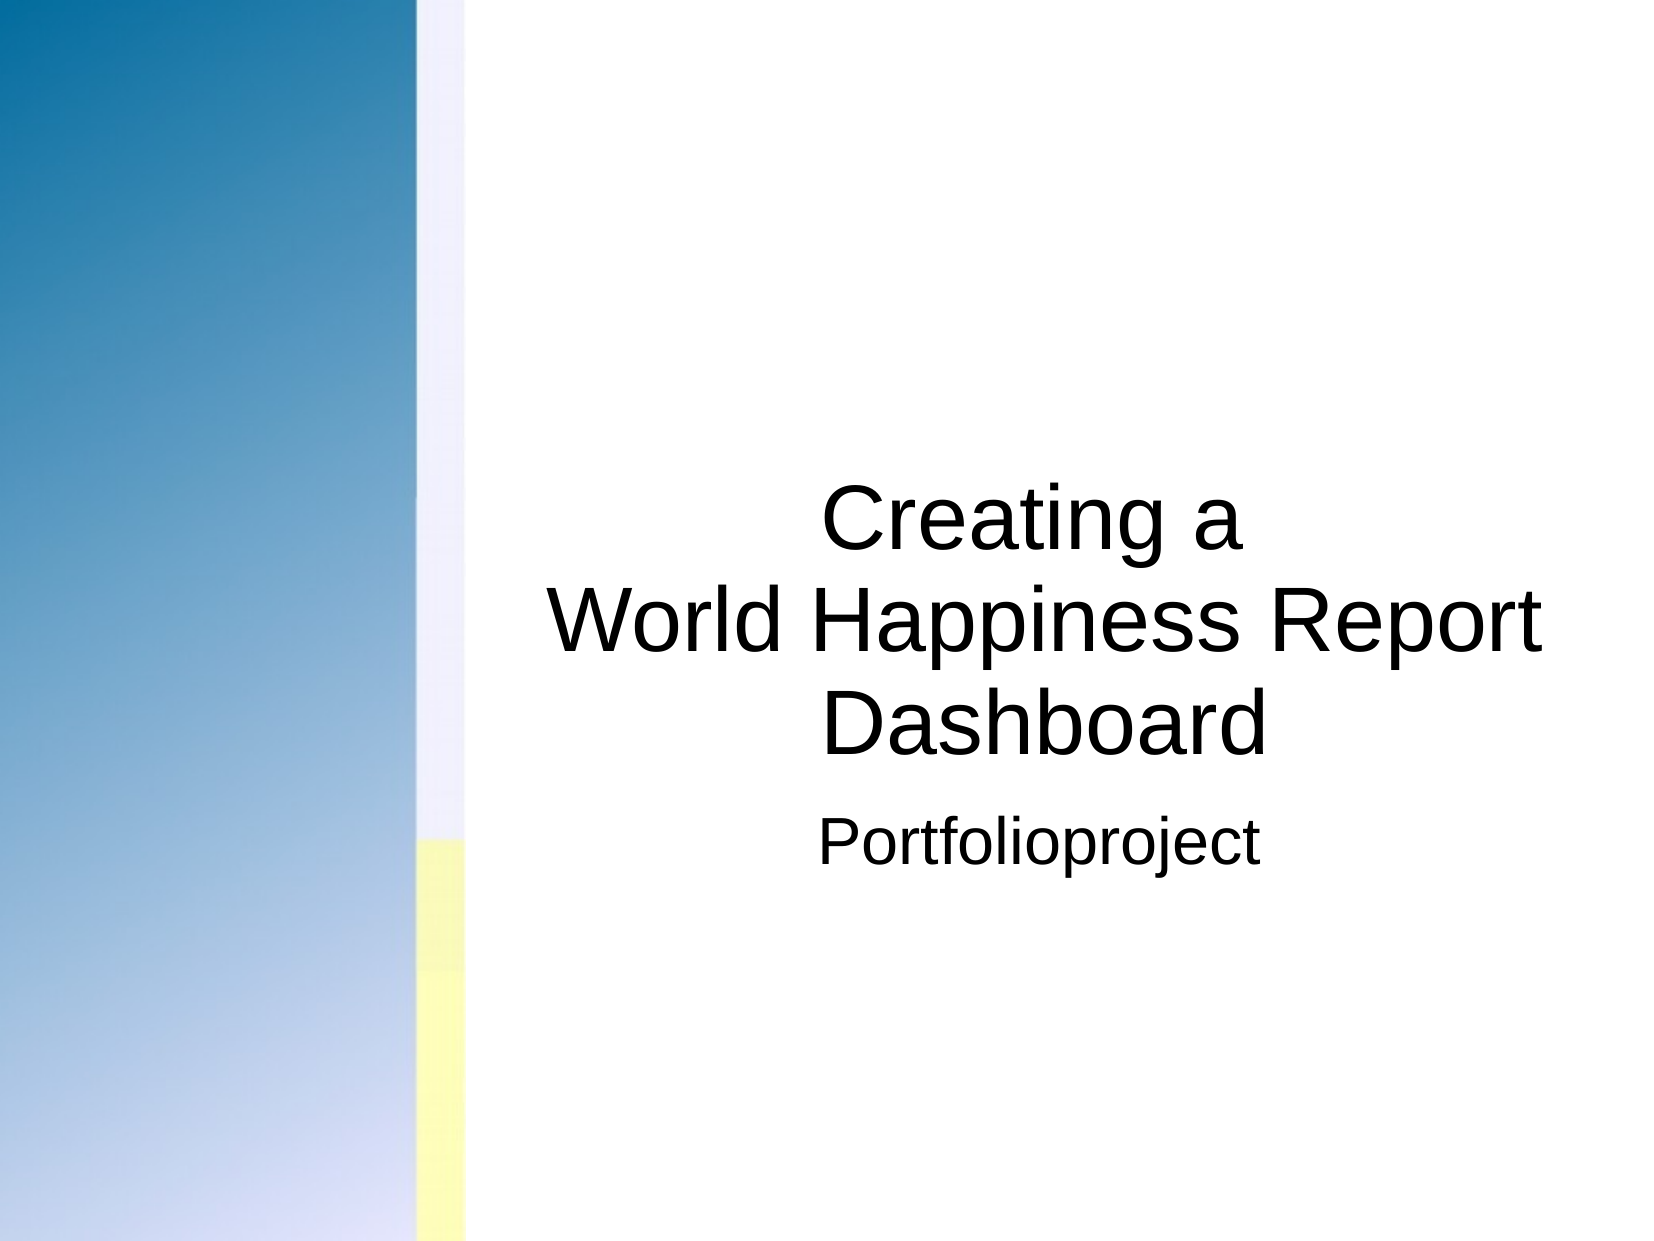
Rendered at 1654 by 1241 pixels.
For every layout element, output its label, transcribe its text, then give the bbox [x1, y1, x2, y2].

title Creating a World Happiness Report Dashboard [507, 466, 1583, 774]
subtitle Portfolioproject [507, 673, 1571, 1010]
picture [0, 0, 466, 1241]
